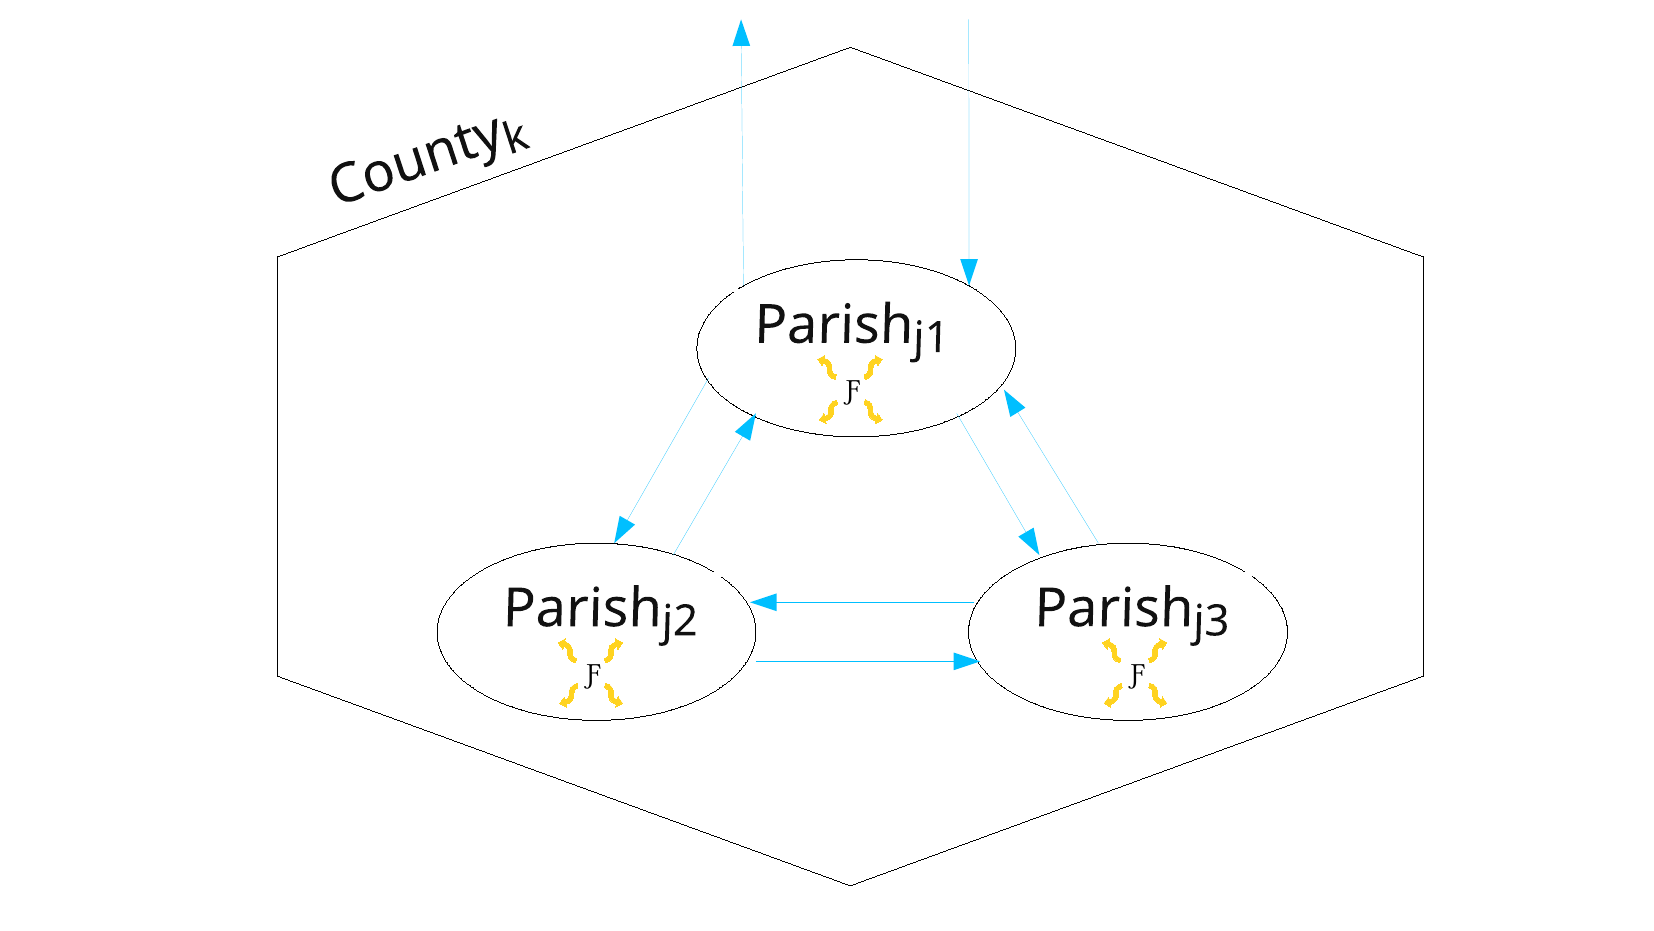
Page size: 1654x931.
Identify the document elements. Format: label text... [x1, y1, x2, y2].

text_box Ƒ [579, 649, 601, 715]
text_box Parishj3 [1012, 572, 1252, 644]
text_box [277, 47, 1424, 886]
text_box Ƒ [1124, 649, 1146, 715]
text_box Ƒ [839, 366, 861, 431]
text_box Parishj2 [480, 572, 721, 644]
text_box Countyk [303, 81, 549, 230]
